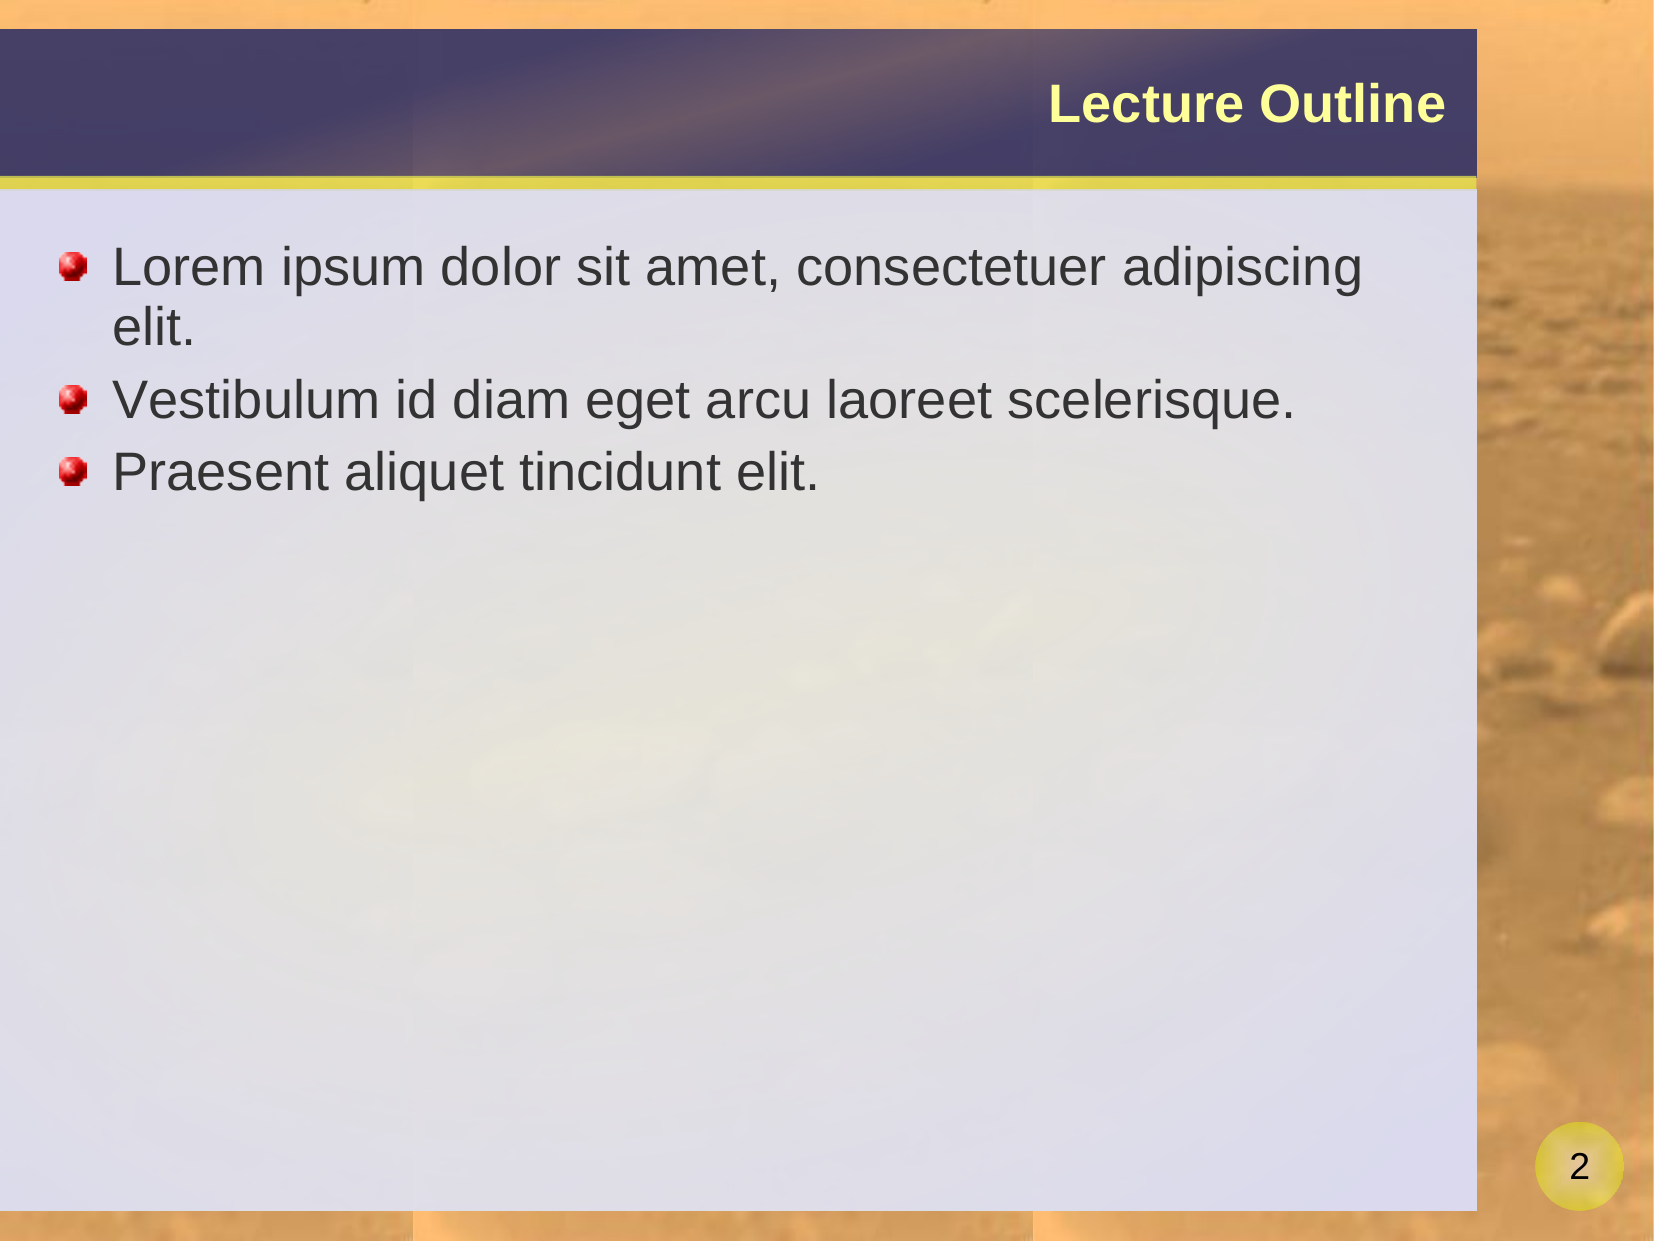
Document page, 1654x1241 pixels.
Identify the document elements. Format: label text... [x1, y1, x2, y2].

list Lorem ipsum dolor sit amet, consectetuer adipiscing elit. Vestibulum id diam eget arcu laoreet scelerisque. Praesent aliquet tincidunt elit. [59, 236, 1418, 1182]
title Lecture Outline [29, 59, 1447, 148]
picture [0, 0, 1654, 1241]
text_box [0, 189, 1477, 1211]
